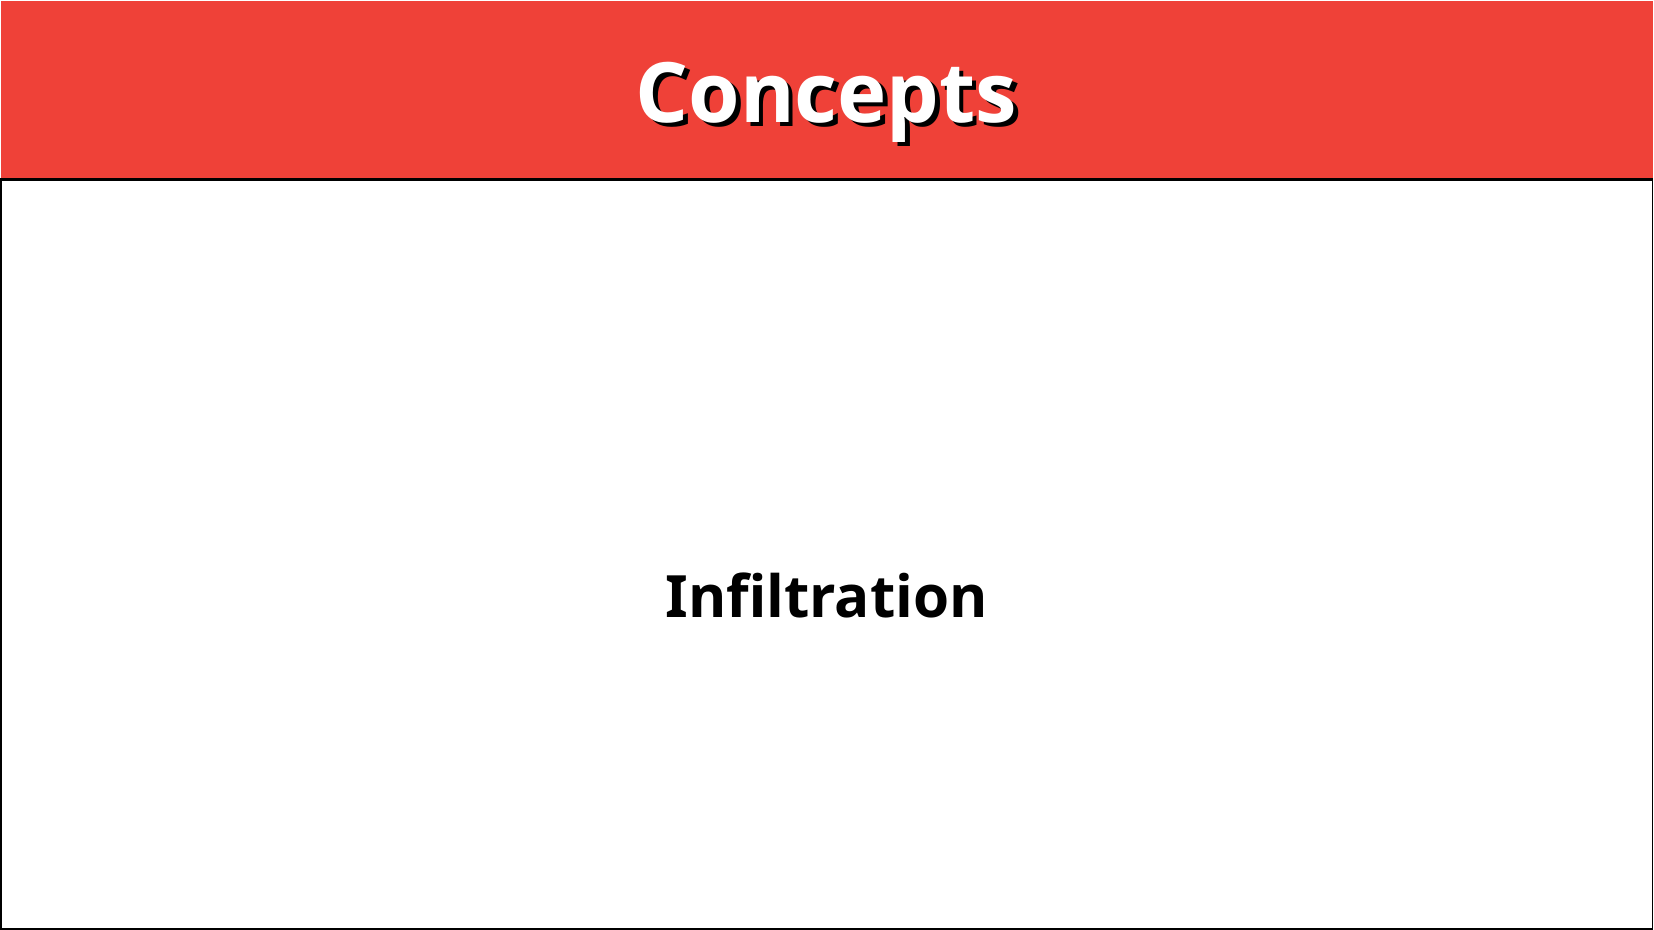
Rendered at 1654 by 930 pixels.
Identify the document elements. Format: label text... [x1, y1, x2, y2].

text_box Infiltration [0, 179, 1653, 930]
text_box Concepts [0, 0, 1653, 179]
